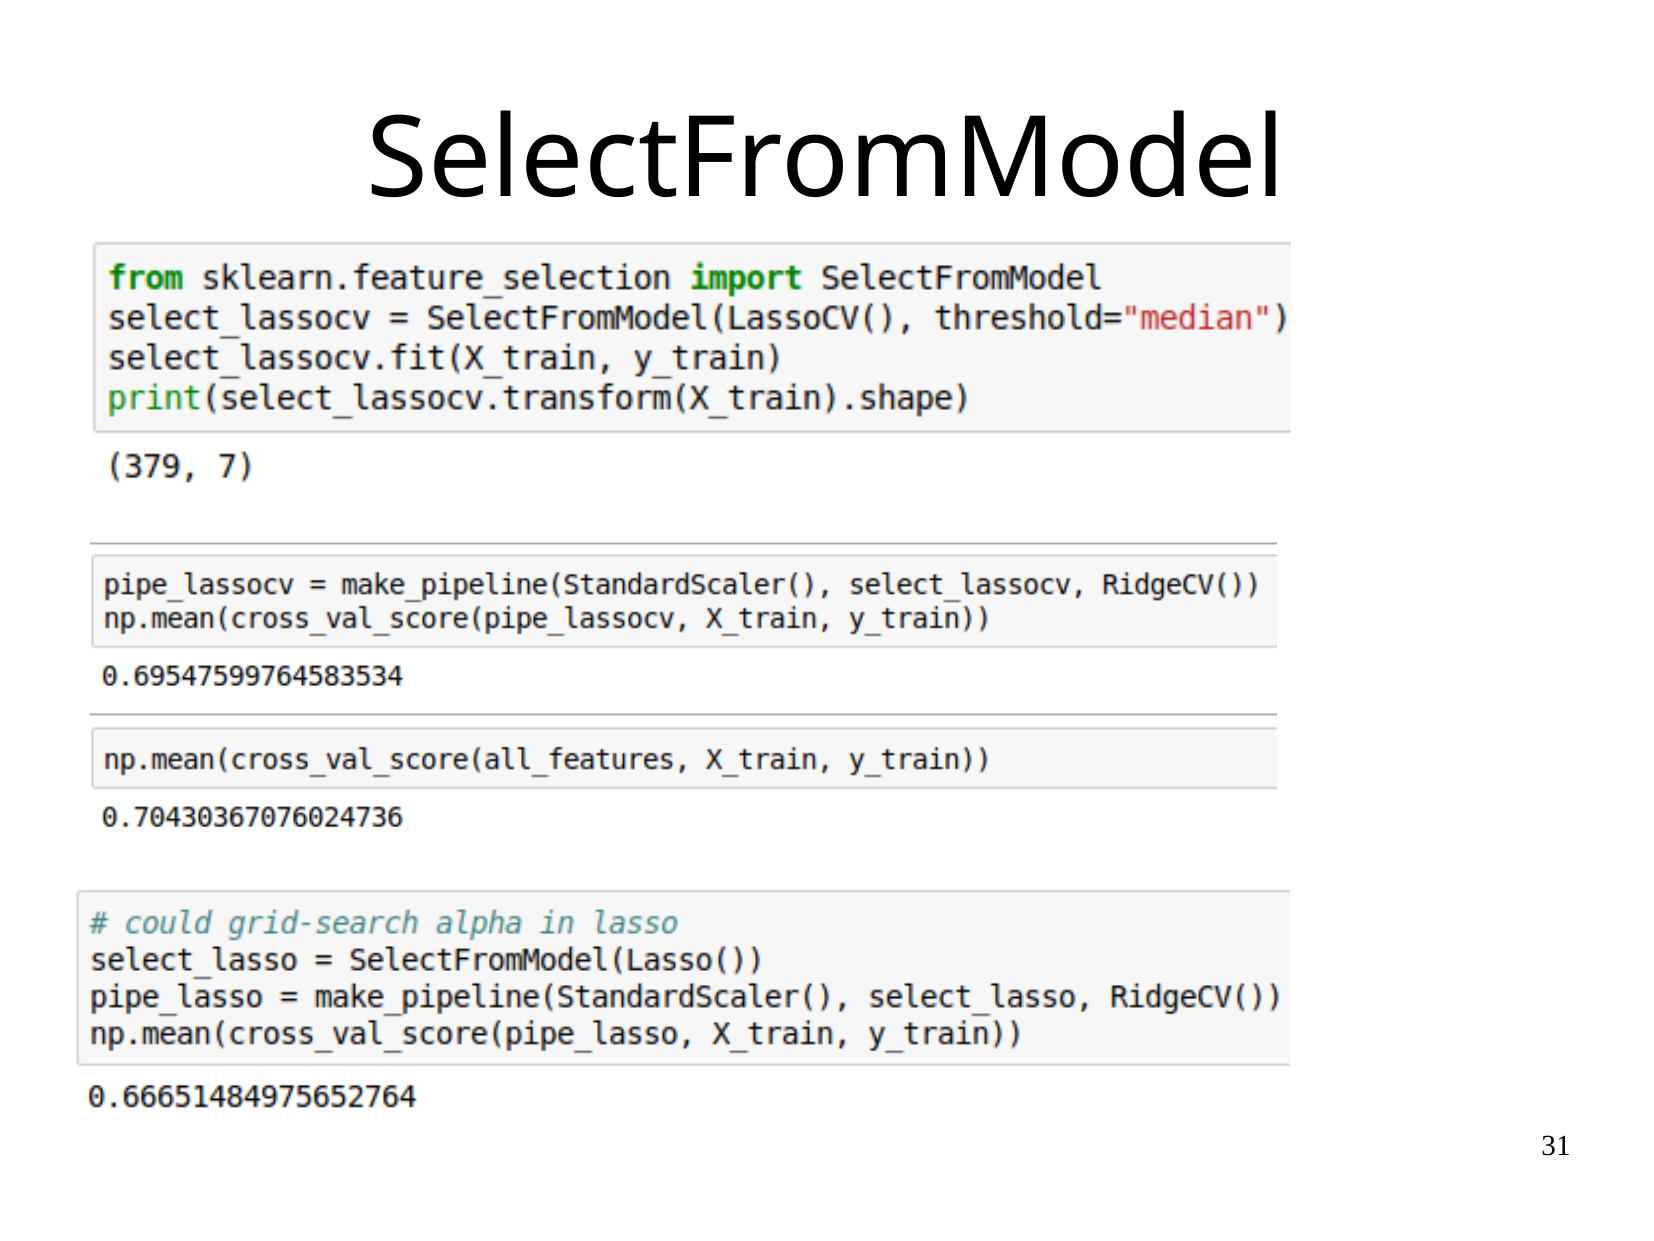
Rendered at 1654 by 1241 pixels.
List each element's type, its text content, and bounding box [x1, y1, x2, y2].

picture [82, 224, 1291, 490]
picture [75, 869, 1290, 1126]
title SelectFromModel [82, 49, 1571, 257]
picture [90, 539, 1277, 856]
